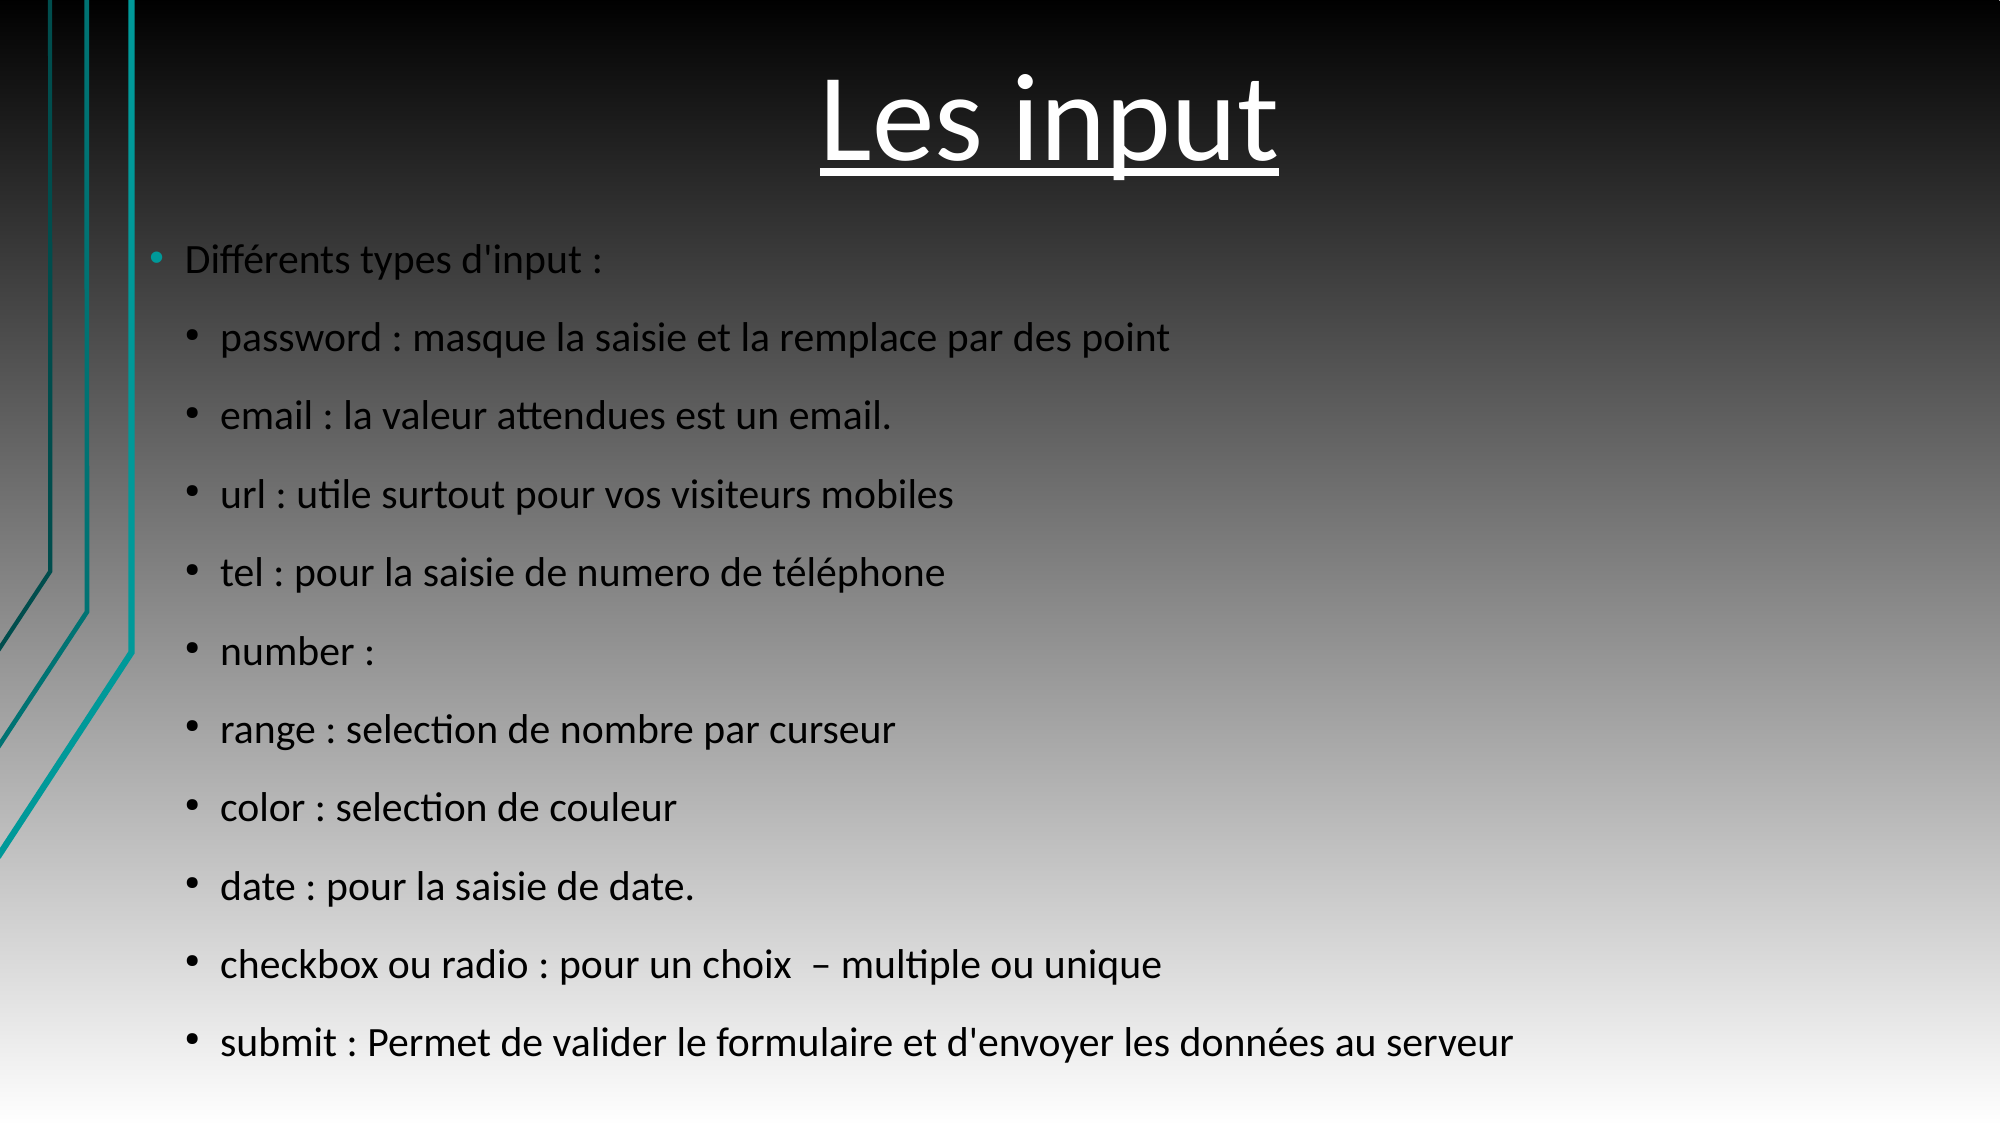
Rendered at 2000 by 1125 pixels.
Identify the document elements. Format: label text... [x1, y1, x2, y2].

title Les input [200, 45, 1900, 185]
text_box Différents types d'input : password : masque la saisie et la remplace par des point email : la valeur attendues est un email. url : utile surtout pour vos visiteurs mobiles tel : pour la saisie de numero de téléphone number : range : selection de nombre par curseur color : selection de couleur date : pour la saisie de date. checkbox ou radio : pour un choix – multiple ou unique submit : Permet de valider le formulaire et d'envoyer les données au serveur [134, 230, 1965, 1091]
